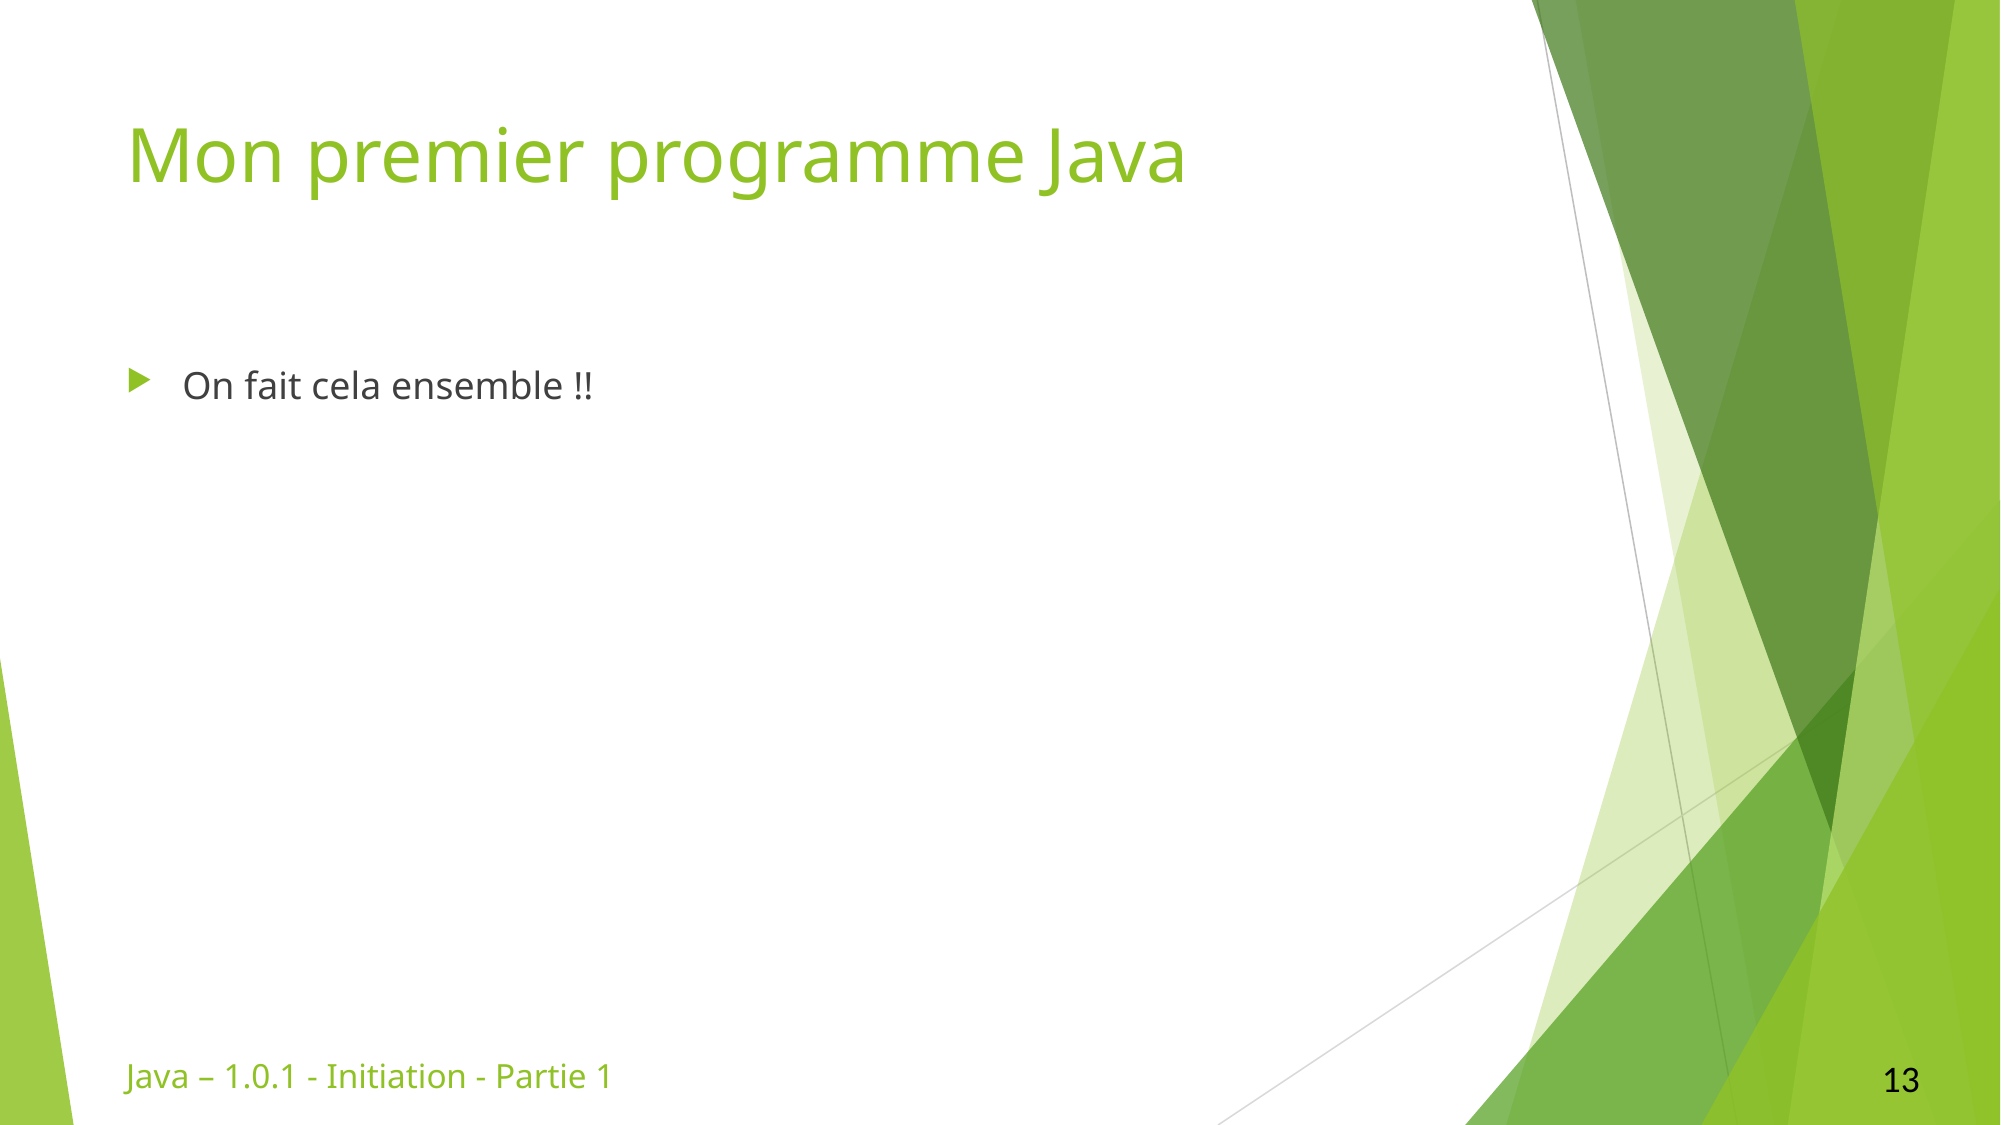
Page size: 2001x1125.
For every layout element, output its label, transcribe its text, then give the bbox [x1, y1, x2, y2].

list On fait cela ensemble !! [111, 354, 1522, 992]
title Mon premier programme Java [111, 99, 1522, 317]
text_box [1866, 1047, 1979, 1108]
text_box Java – 1.0.1 - Initiation - Partie 1 [111, 1047, 1094, 1109]
